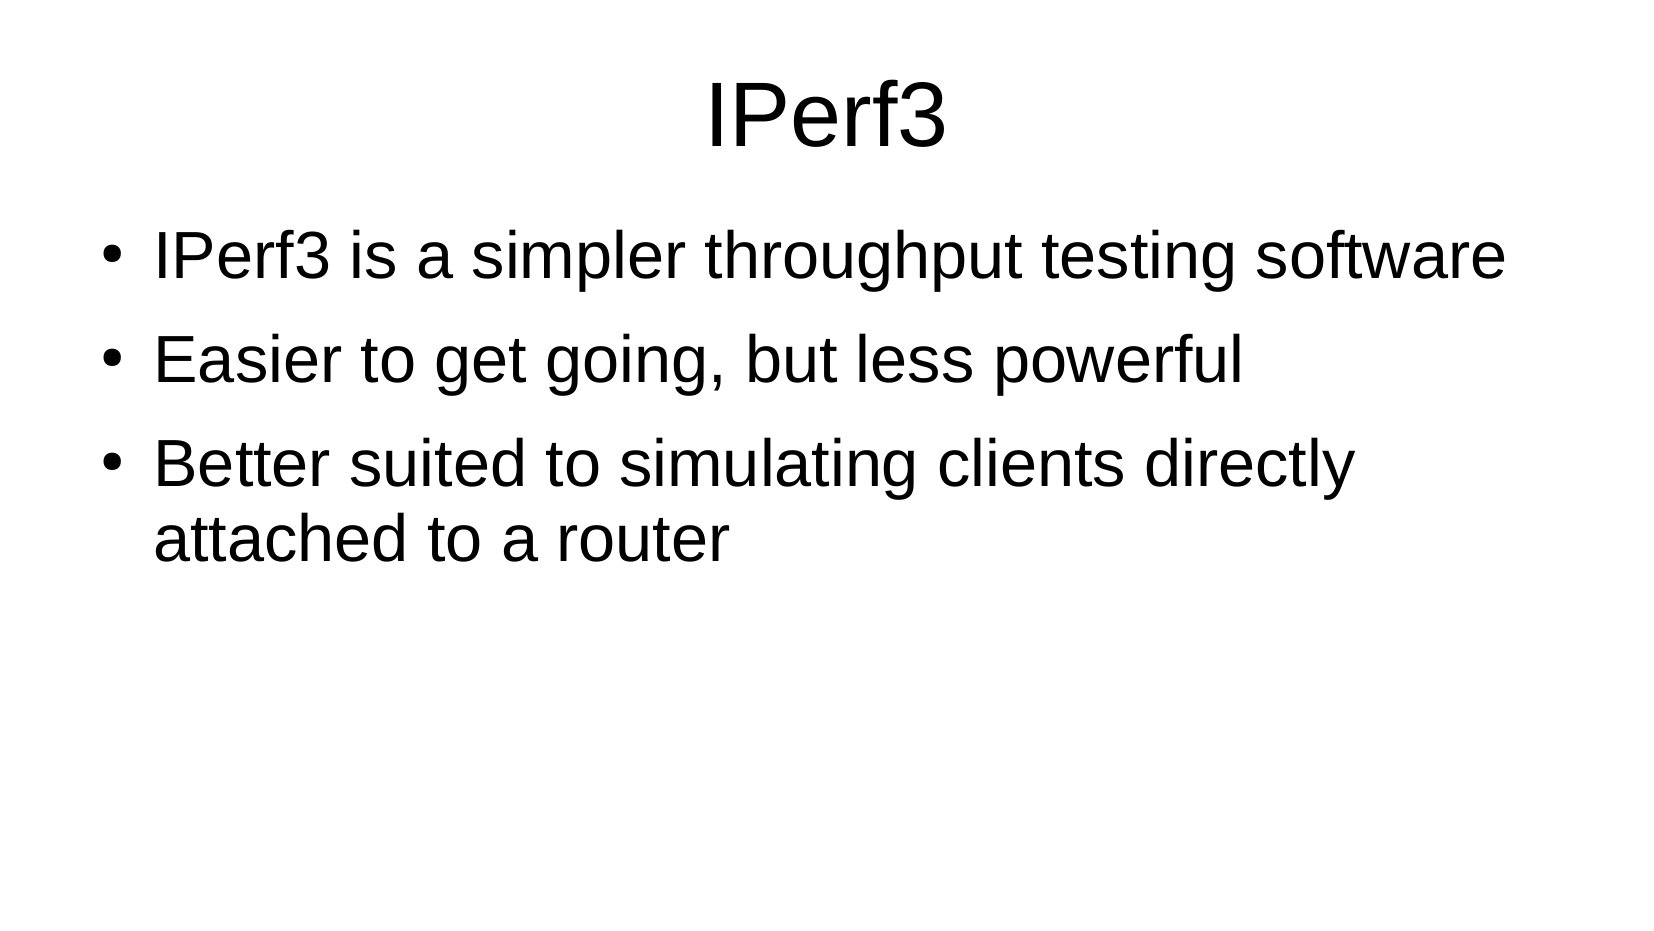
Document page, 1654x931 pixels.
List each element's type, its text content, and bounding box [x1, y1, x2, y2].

title IPerf3 [82, 37, 1571, 193]
list IPerf3 is a simpler throughput testing software Easier to get going, but less powerful Better suited to simulating clients directly attached to a router [82, 217, 1571, 758]
